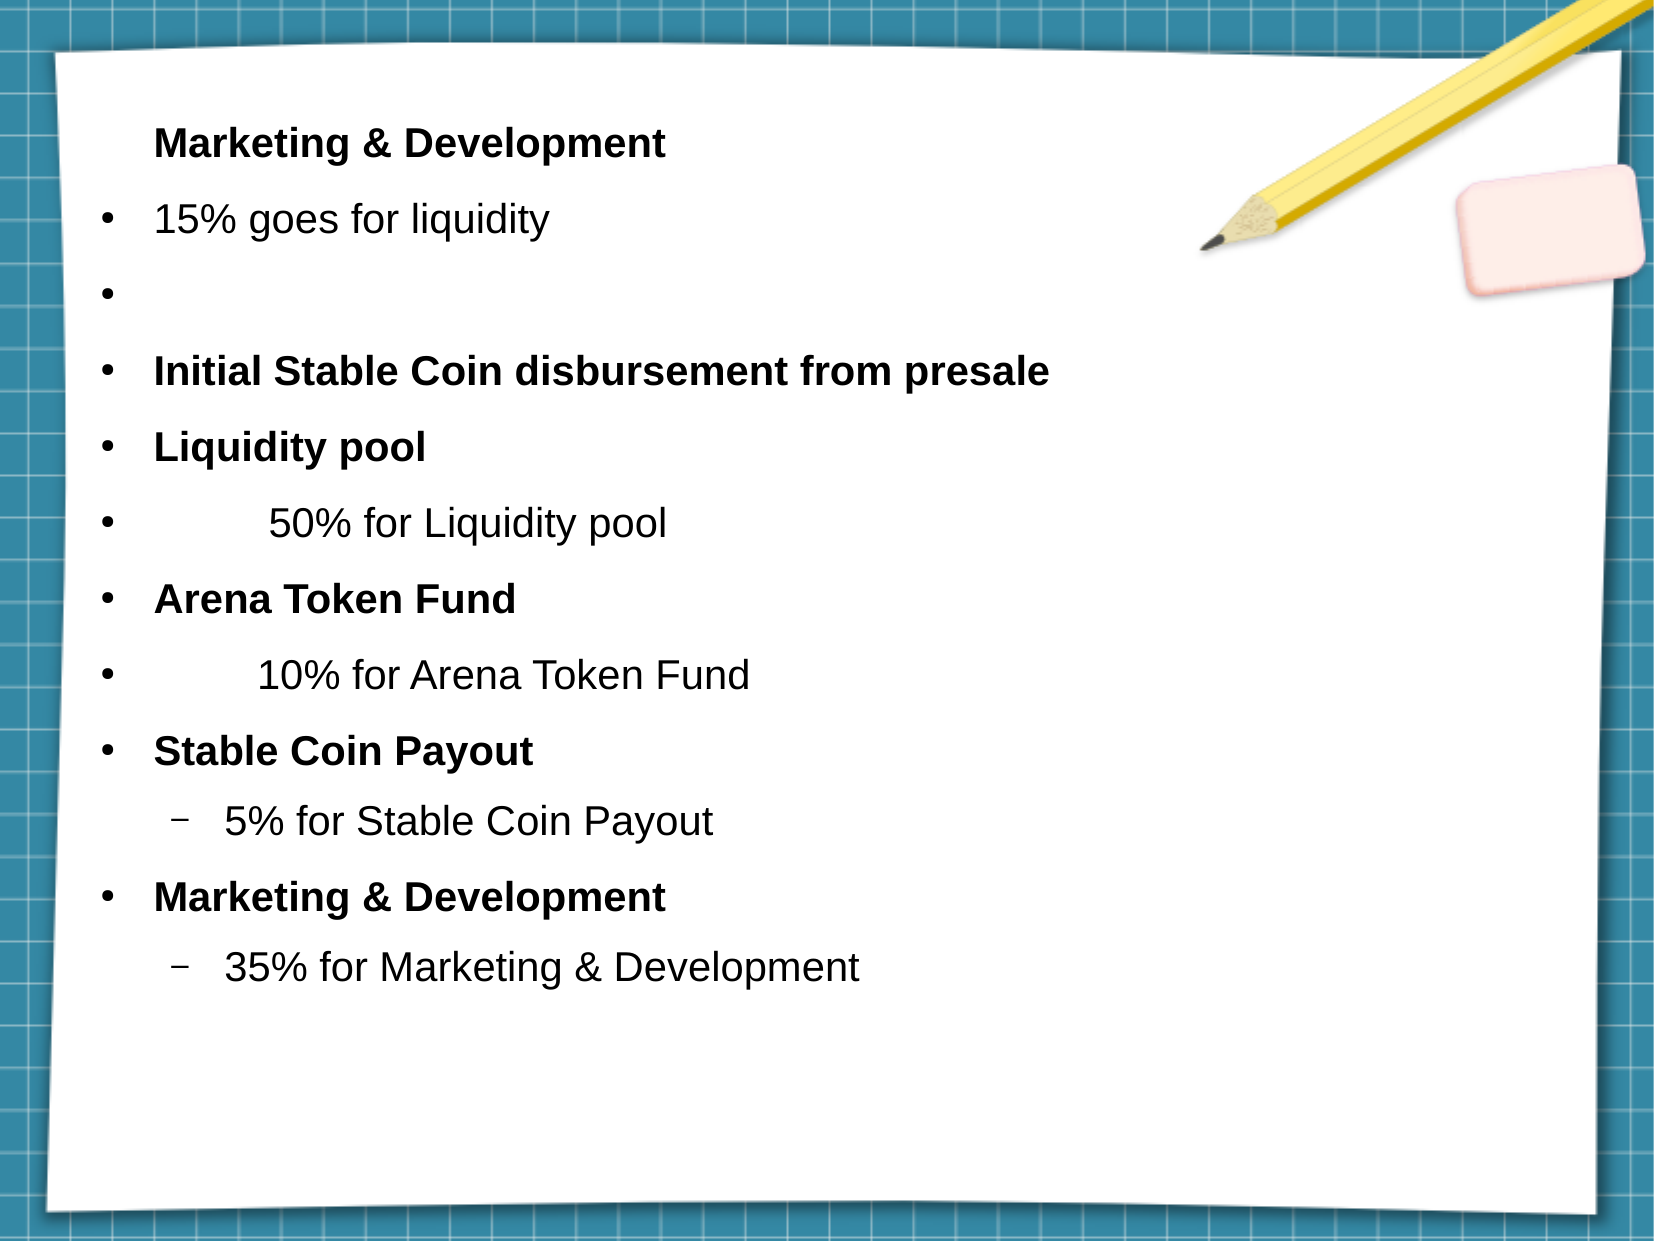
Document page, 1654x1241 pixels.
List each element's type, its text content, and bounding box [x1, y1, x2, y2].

list Marketing & Development 15% goes for liquidity Initial Stable Coin disbursement from presale Liquidity pool 50% for Liquidity pool Arena Token Fund 10% for Arena Token Fund Stable Coin Payout 5% for Stable Coin Payout Marketing & Development 35% for Marketing & Development [82, 120, 1571, 1126]
picture [0, 0, 1654, 1241]
